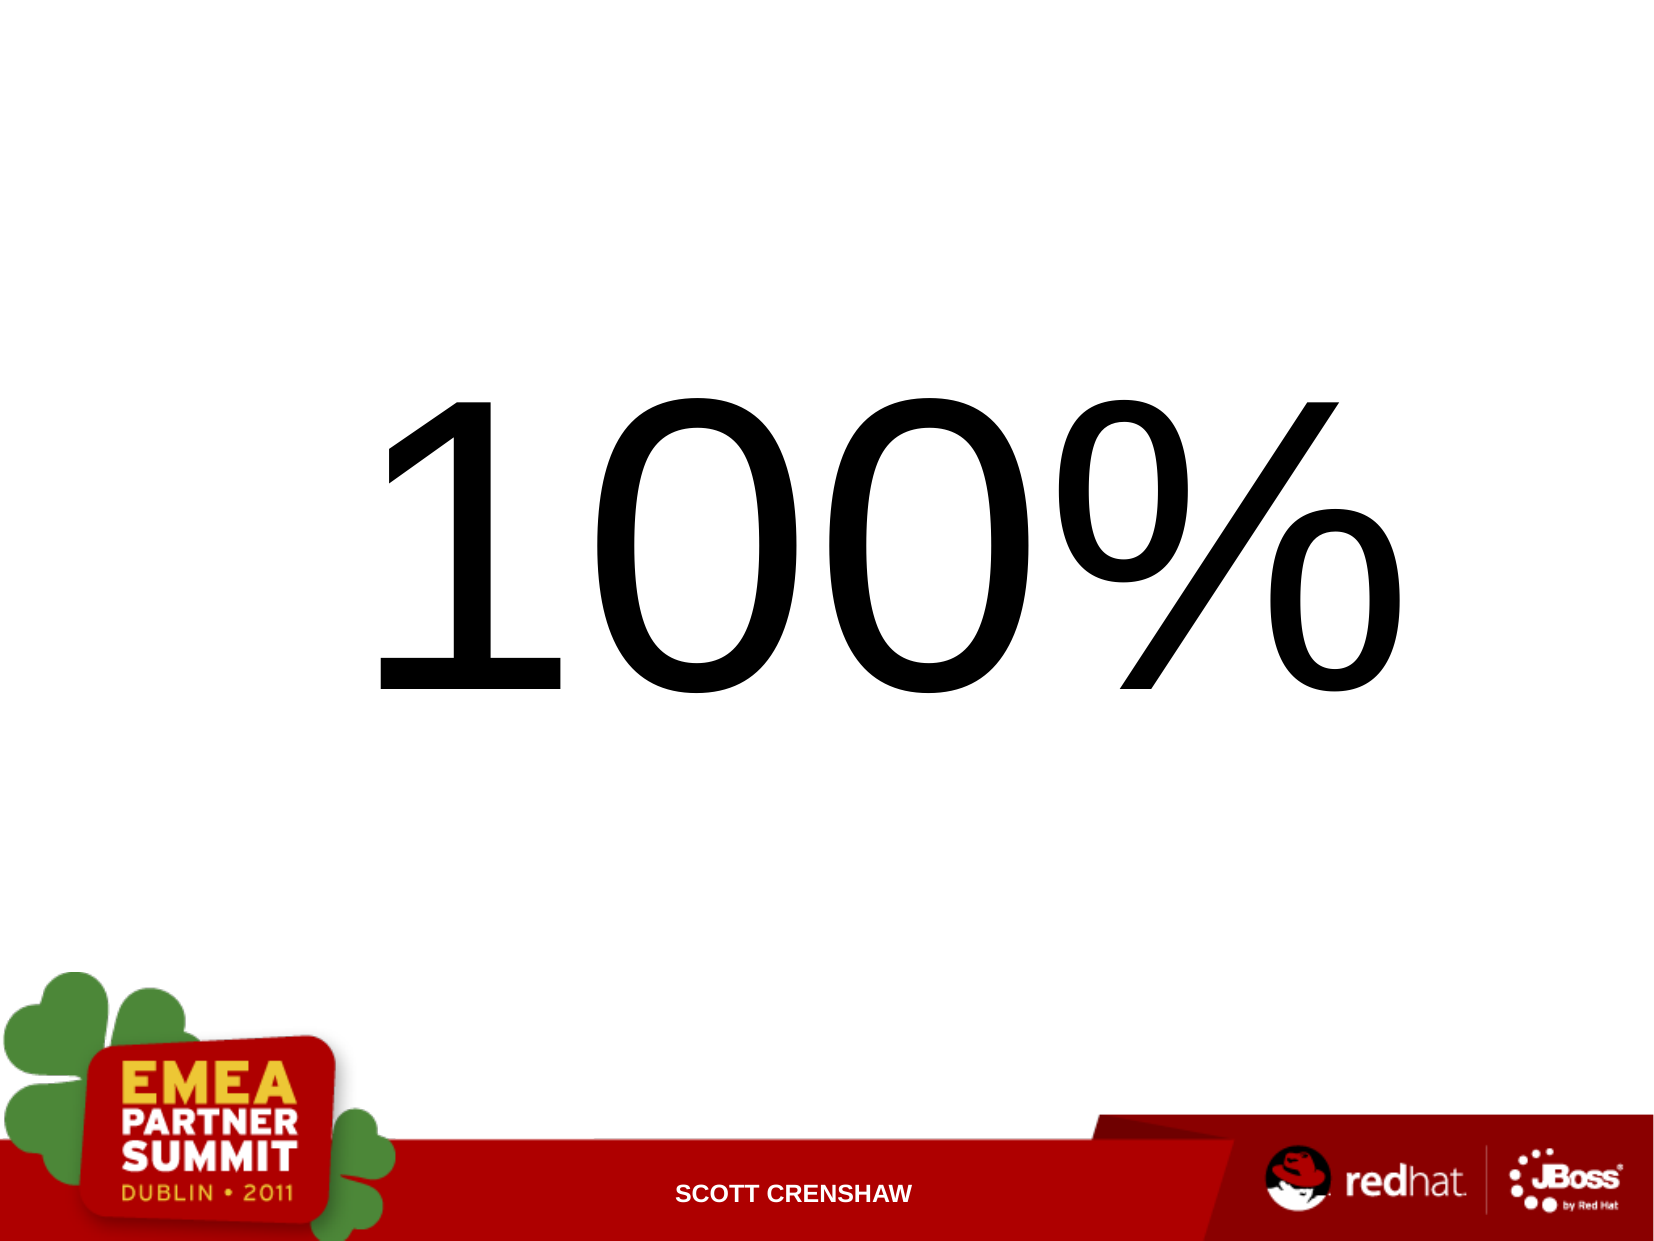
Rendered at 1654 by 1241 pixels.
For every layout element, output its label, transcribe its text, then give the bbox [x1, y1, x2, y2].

picture [0, 972, 1654, 1241]
text_box 100% [334, 304, 1520, 785]
